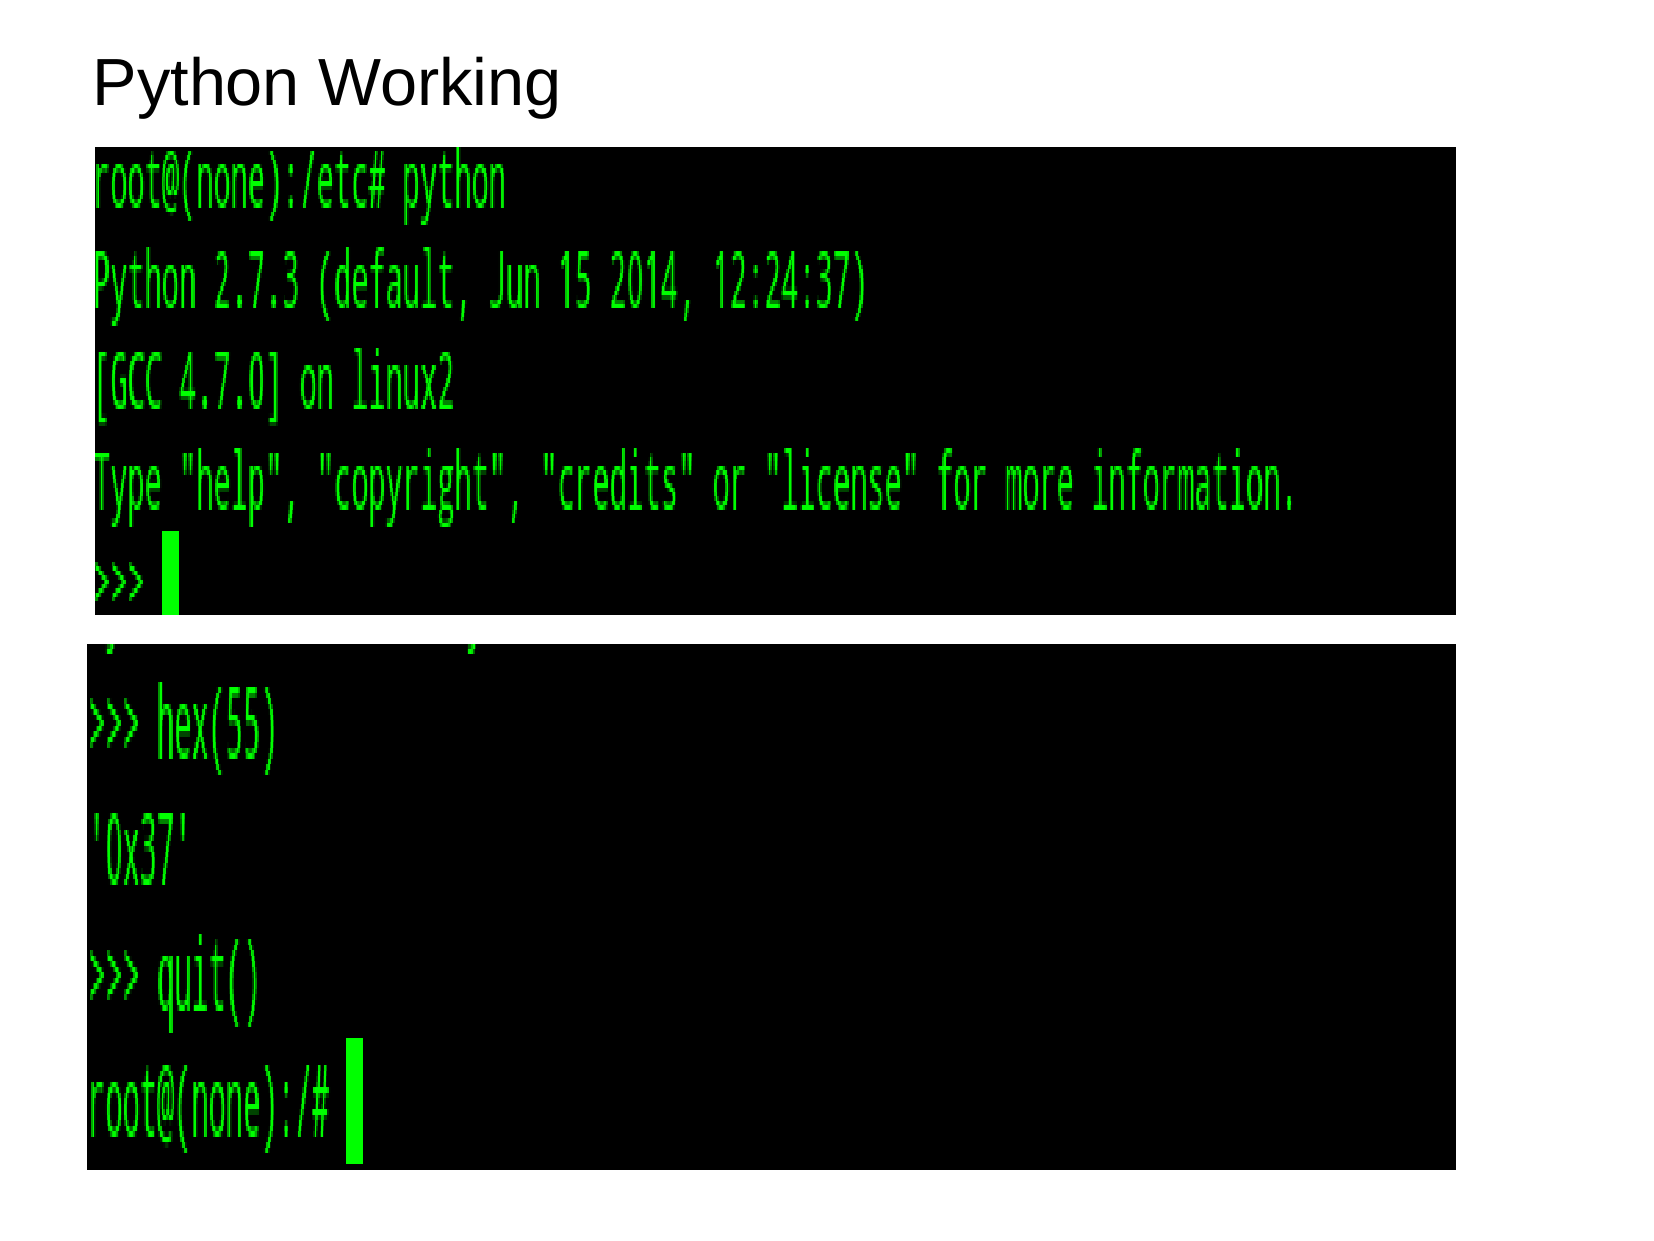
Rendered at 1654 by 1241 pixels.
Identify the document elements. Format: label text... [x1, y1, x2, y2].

picture [95, 147, 1456, 616]
picture [87, 644, 1456, 1171]
title Python Working [92, 45, 1581, 120]
